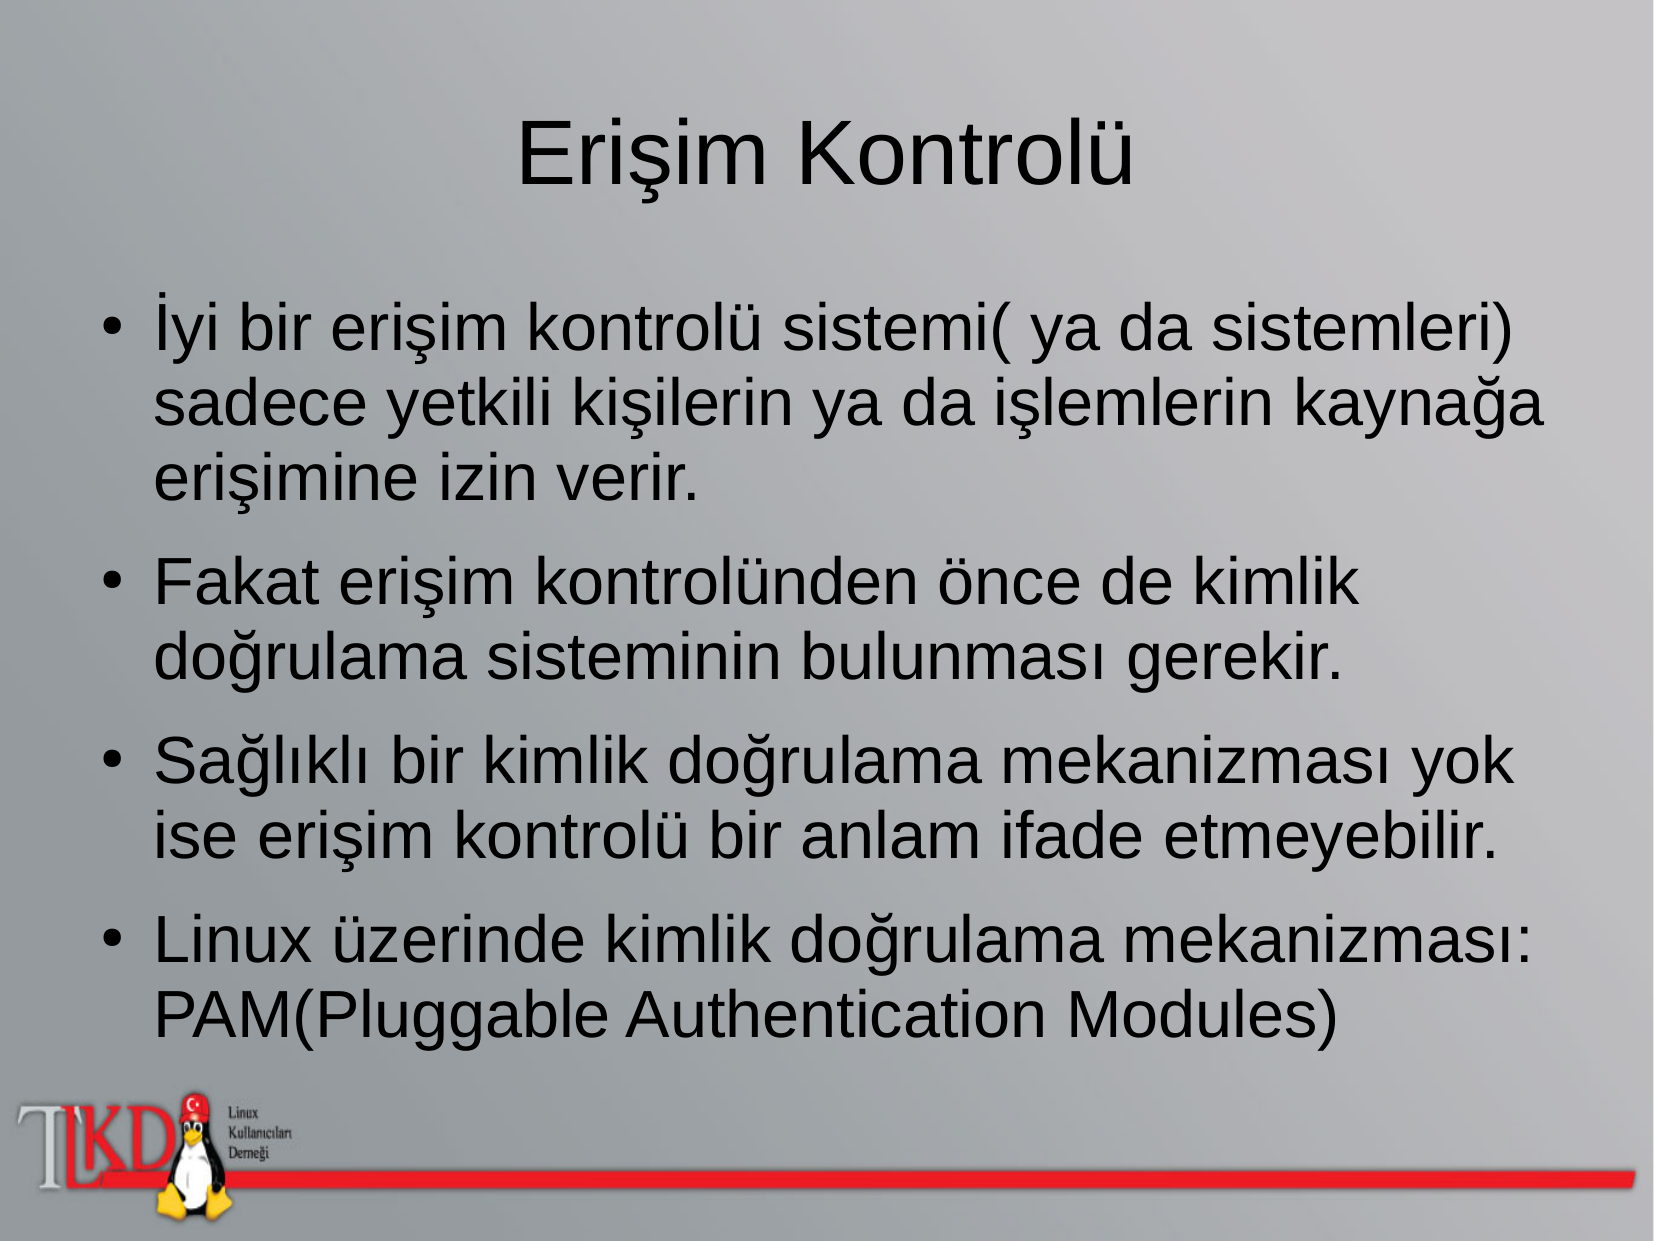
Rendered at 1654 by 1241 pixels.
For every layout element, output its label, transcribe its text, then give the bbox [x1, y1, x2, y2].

list İyi bir erişim kontrolü sistemi( ya da sistemleri) sadece yetkili kişilerin ya da işlemlerin kaynağa erişimine izin verir. Fakat erişim kontrolünden önce de kimlik doğrulama sisteminin bulunması gerekir. Sağlıklı bir kimlik doğrulama mekanizması yok ise erişim kontrolü bir anlam ifade etmeyebilir. Linux üzerinde kimlik doğrulama mekanizması: PAM(Pluggable Authentication Modules) [82, 290, 1571, 1109]
picture [0, 0, 1654, 1241]
title Erişim Kontrolü [82, 49, 1571, 257]
